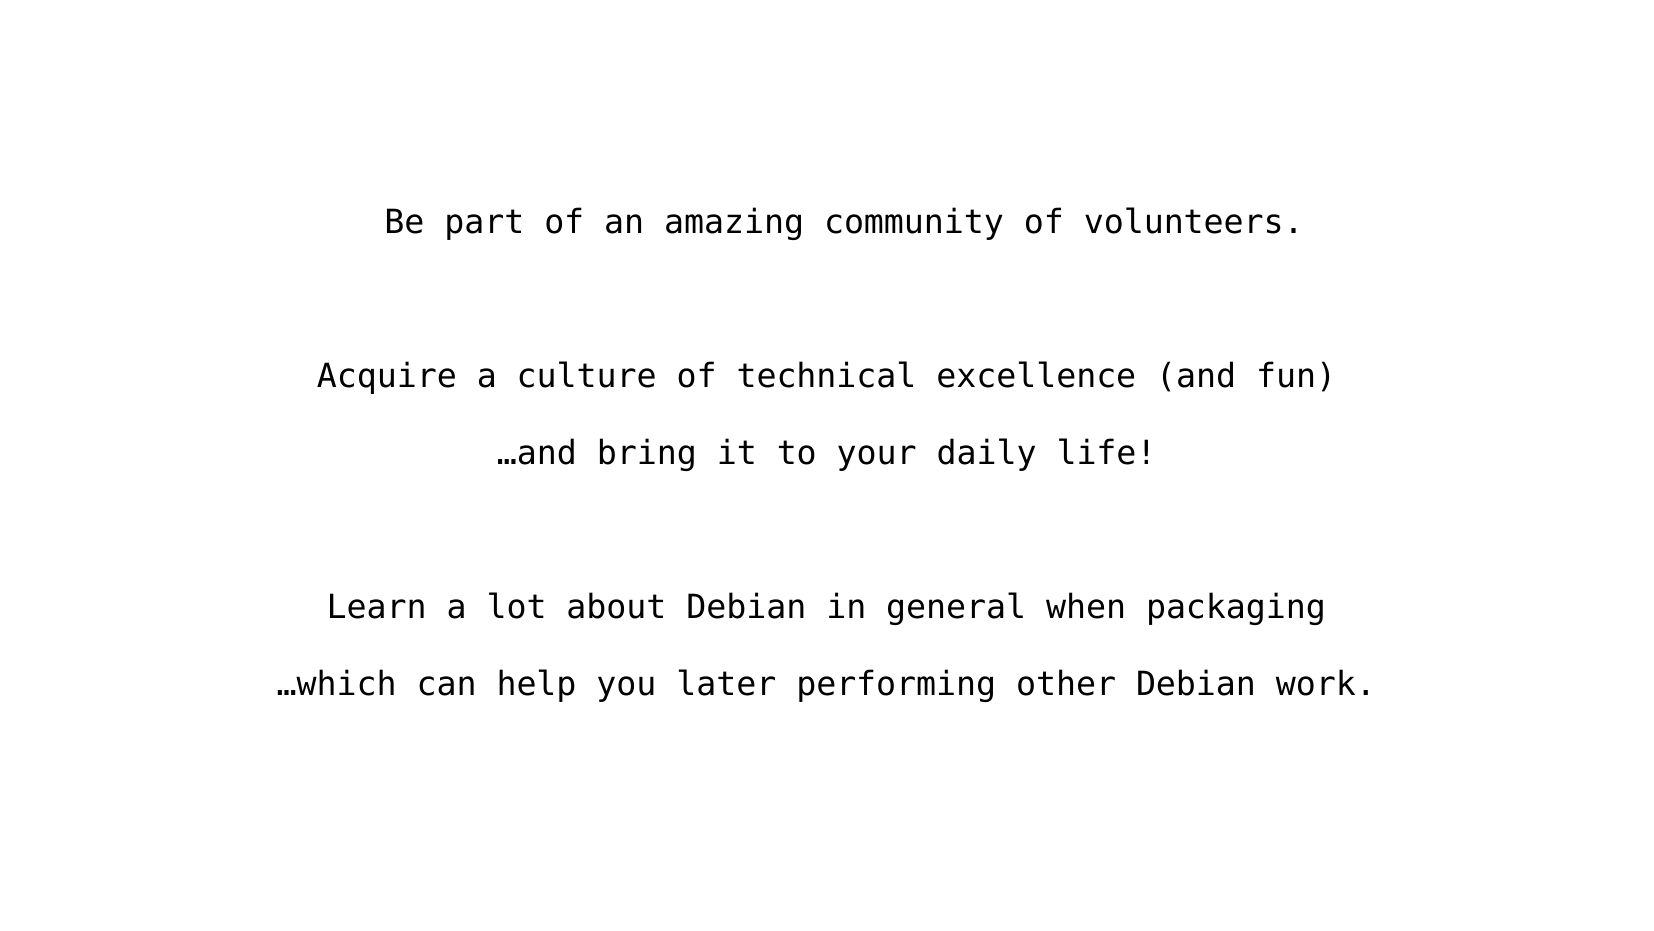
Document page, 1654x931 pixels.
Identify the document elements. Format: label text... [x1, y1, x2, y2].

subtitle Be part of an amazing community of volunteers. Acquire a culture of technical excellence (and fun) …and bring it to your daily life! Learn a lot about Debian in general when packaging …which can help you later performing other Debian work. [82, 59, 1571, 886]
